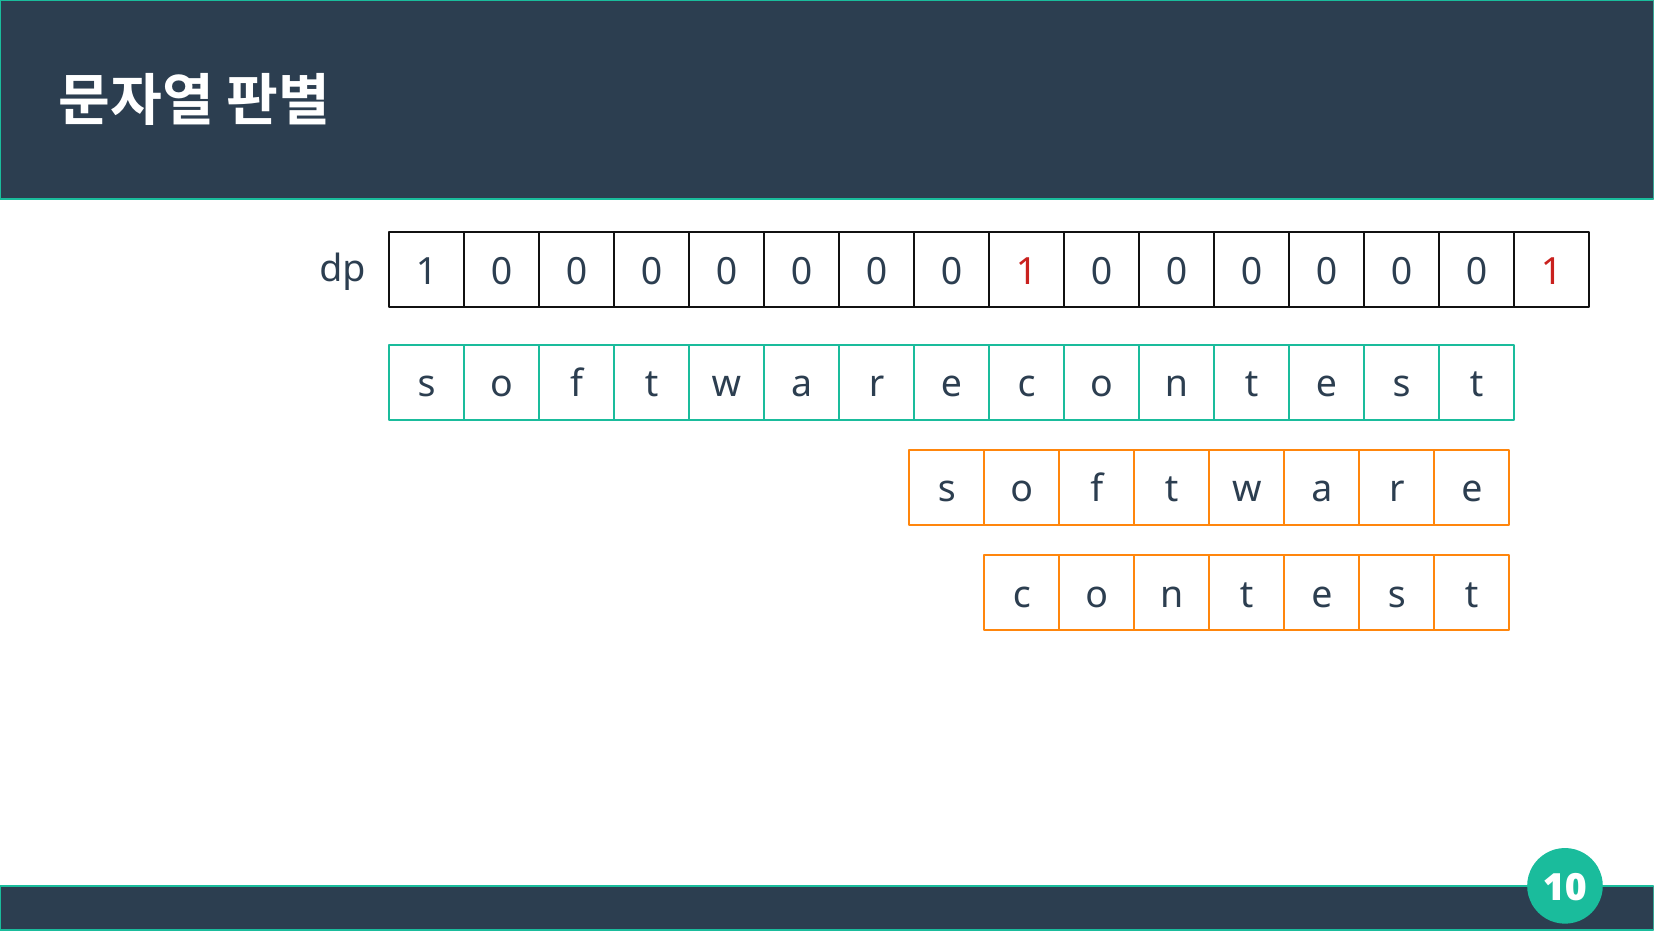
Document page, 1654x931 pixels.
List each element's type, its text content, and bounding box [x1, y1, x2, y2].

text_box 0 [763, 232, 838, 308]
text_box s [1363, 344, 1438, 420]
text_box o [463, 344, 538, 420]
text_box f [538, 344, 613, 420]
text_box e [1284, 555, 1359, 631]
text_box o [1063, 344, 1138, 420]
text_box n [1134, 555, 1209, 631]
text_box s [1359, 555, 1434, 631]
text_box o [984, 450, 1059, 526]
text_box 0 [1213, 232, 1288, 308]
text_box e [1434, 450, 1510, 526]
text_box c [984, 555, 1059, 631]
text_box s [388, 344, 463, 420]
text_box 0 [688, 232, 763, 308]
text_box dp [304, 234, 381, 301]
text_box w [688, 344, 763, 420]
text_box a [763, 344, 838, 420]
text_box 0 [1288, 232, 1363, 308]
text_box c [988, 344, 1063, 420]
text_box e [1288, 344, 1363, 420]
text_box s [909, 450, 984, 526]
text_box 0 [1363, 232, 1438, 308]
text_box e [913, 344, 988, 420]
text_box f [1059, 450, 1134, 526]
text_box 0 [1138, 232, 1213, 308]
text_box 1 [988, 232, 1063, 308]
text_box t [1438, 344, 1514, 420]
text_box w [1209, 450, 1284, 526]
title 문자열 판별 [59, 37, 1595, 155]
text_box t [1213, 344, 1288, 420]
text_box r [838, 344, 913, 420]
text_box 0 [1063, 232, 1138, 308]
text_box a [1284, 450, 1359, 526]
text_box o [1059, 555, 1134, 631]
text_box 0 [1438, 232, 1513, 308]
text_box n [1138, 344, 1213, 420]
text_box 0 [838, 232, 913, 308]
text_box 1 [1513, 232, 1589, 308]
text_box t [613, 344, 688, 420]
text_box t [1134, 450, 1209, 526]
text_box t [1209, 555, 1284, 631]
text_box 1 [388, 232, 463, 308]
text_box 0 [613, 232, 688, 308]
text_box r [1359, 450, 1434, 526]
text_box 0 [463, 232, 538, 308]
text_box 0 [913, 232, 988, 308]
text_box 0 [538, 232, 613, 308]
text_box t [1434, 555, 1510, 631]
